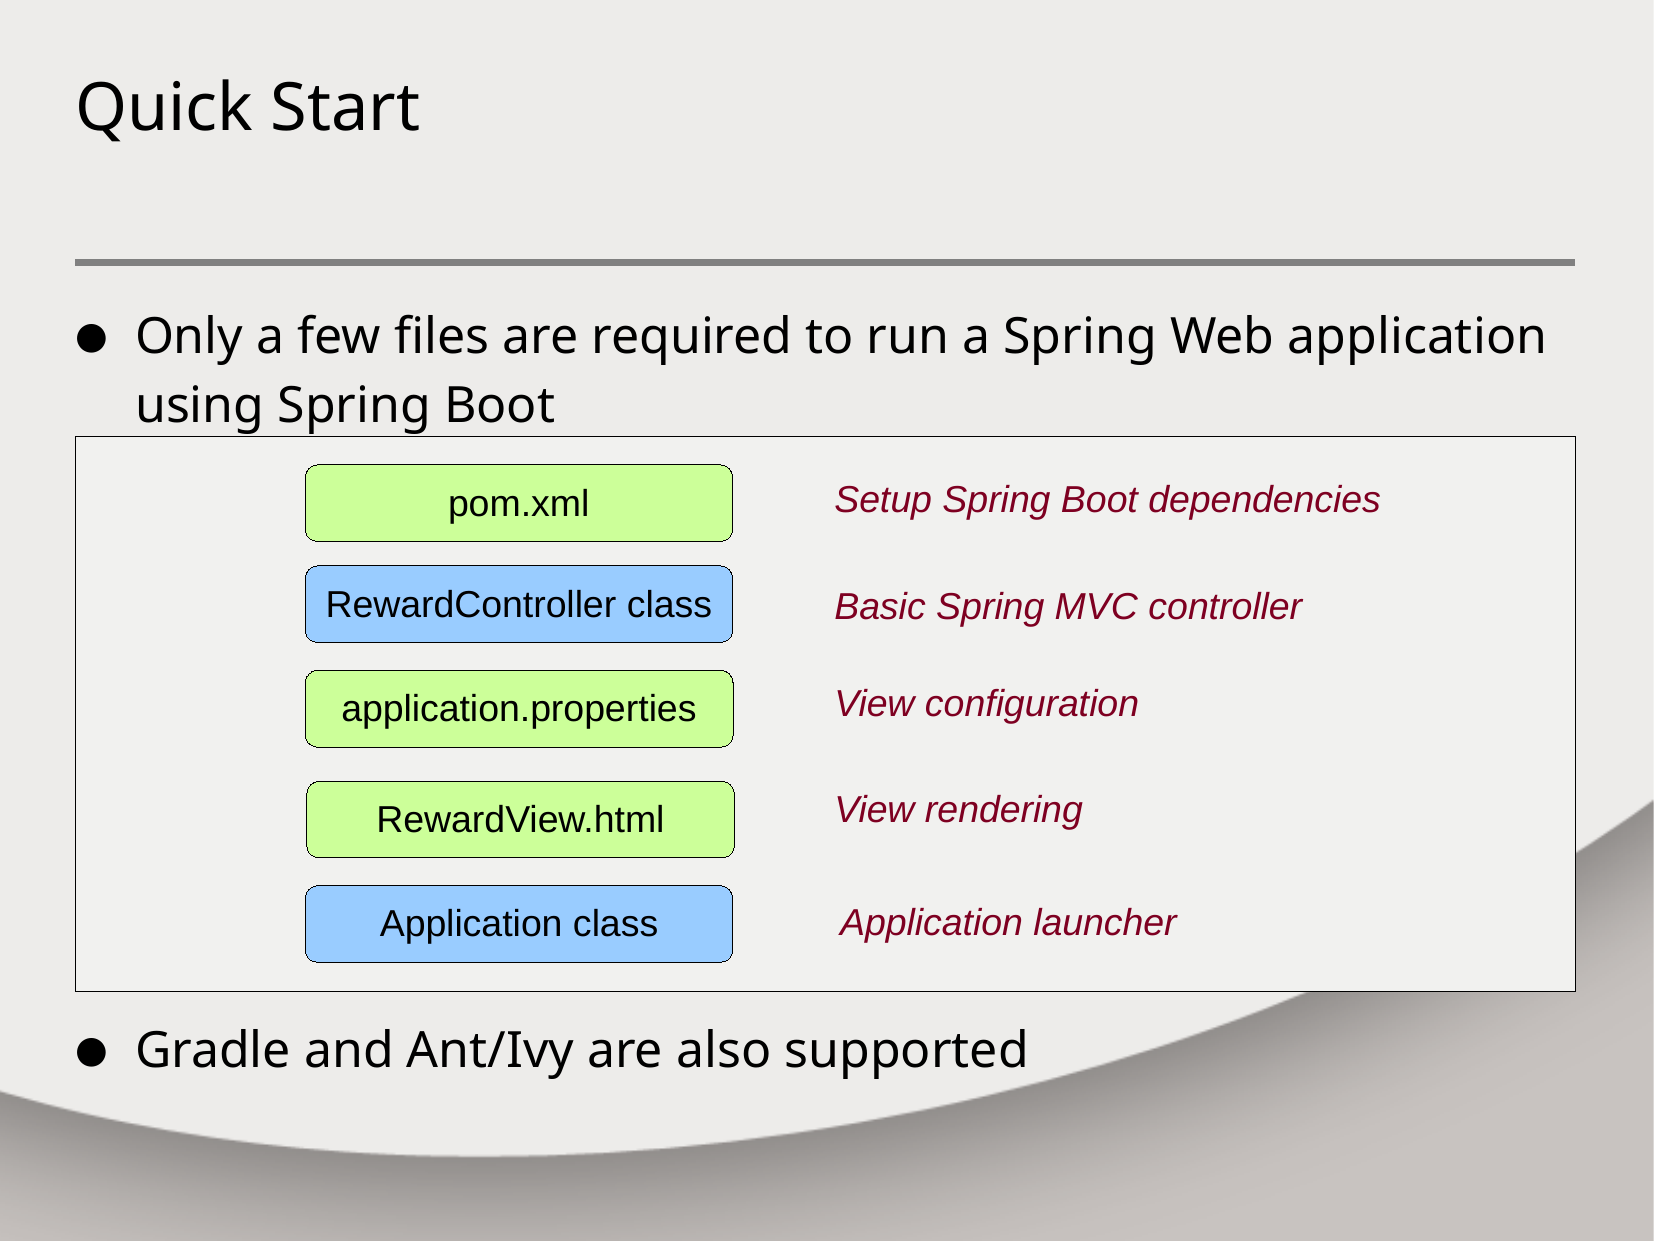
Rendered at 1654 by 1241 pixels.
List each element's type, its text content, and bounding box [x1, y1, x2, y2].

title Quick Start [75, 75, 1576, 226]
text_box Application class [305, 885, 733, 963]
text_box application.properties [305, 670, 734, 748]
text_box Basic Spring MVC controller [819, 578, 1433, 652]
text_box Application launcher [825, 891, 1439, 954]
text_box pom.xml [305, 464, 733, 542]
text_box RewardController class [305, 565, 733, 643]
text_box Setup Spring Boot dependencies [819, 471, 1433, 542]
text_box View rendering [819, 781, 1136, 843]
list Only a few files are required to run a Spring Web application using Spring Boot Gradle and Ant/Ivy are also supported [75, 992, 1576, 1163]
picture [0, 0, 1654, 1241]
text_box [75, 436, 1576, 992]
text_box RewardView.html [306, 781, 735, 858]
list Only a few files are required to run a Spring Web application using Spring Boot Gradle and Ant/Ivy are also supported [75, 300, 1576, 436]
text_box View configuration [819, 675, 1219, 743]
